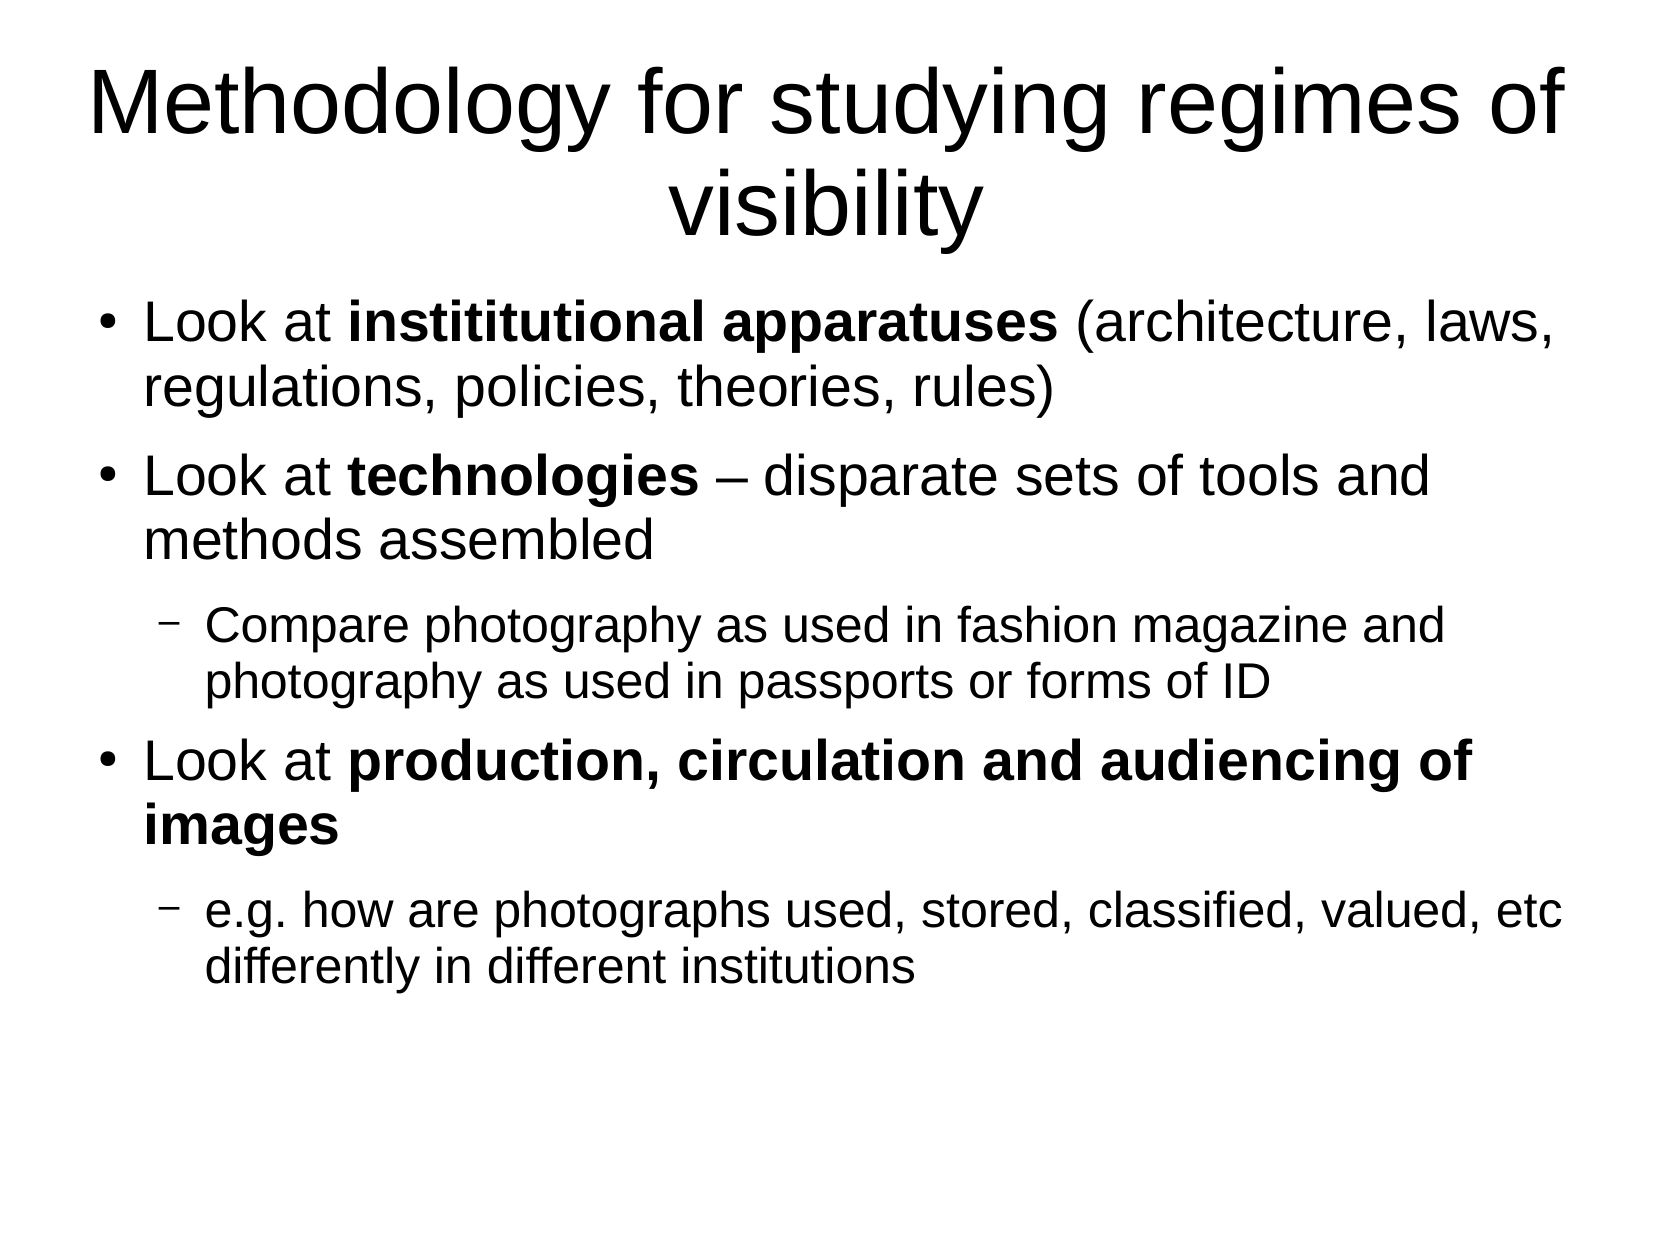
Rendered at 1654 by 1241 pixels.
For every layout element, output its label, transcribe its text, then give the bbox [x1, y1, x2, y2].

list Look at instititutional apparatuses (architecture, laws, regulations, policies, theories, rules) Look at technologies – disparate sets of tools and methods assembled Compare photography as used in fashion magazine and photography as used in passports or forms of ID Look at production, circulation and audiencing of images e.g. how are photographs used, stored, classified, valued, etc differently in different institutions [82, 290, 1571, 1010]
title Methodology for studying regimes of visibility [82, 49, 1571, 257]
